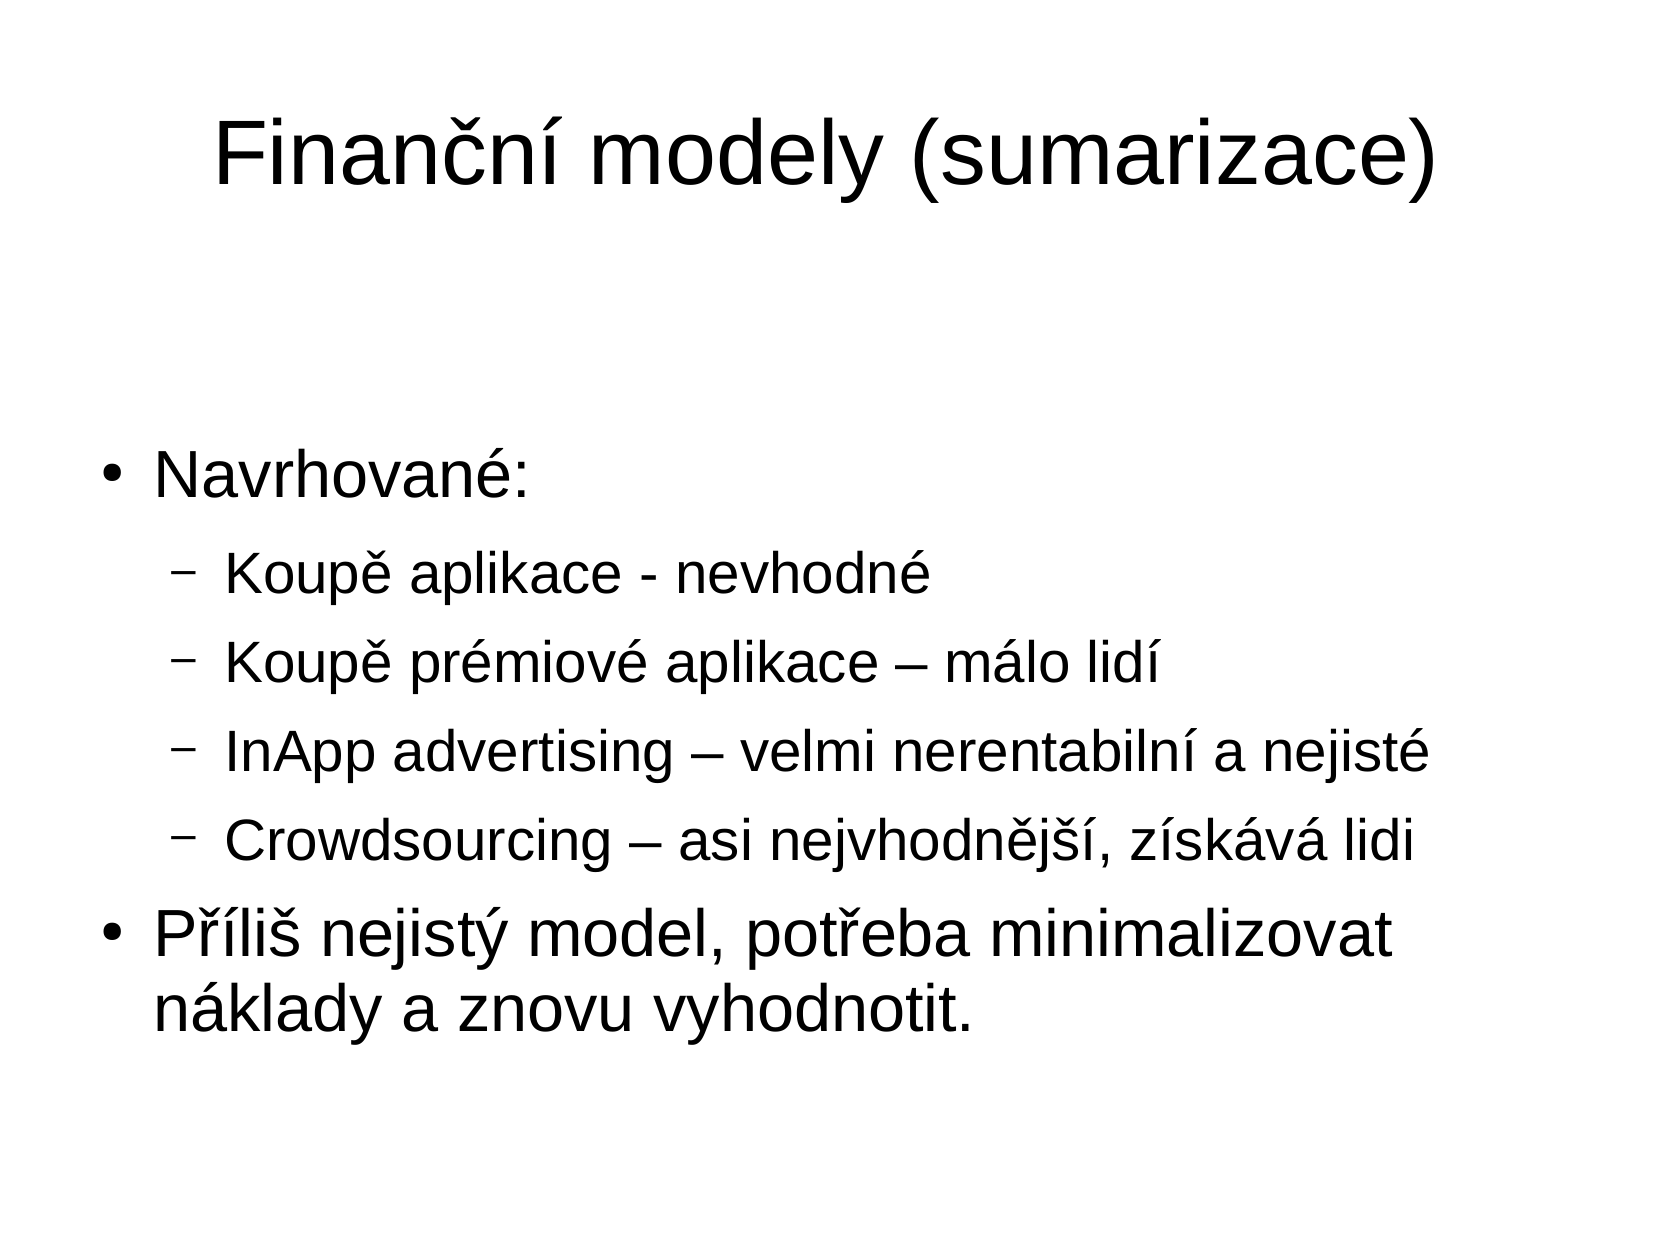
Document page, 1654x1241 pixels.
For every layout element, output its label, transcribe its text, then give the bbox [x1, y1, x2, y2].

title Finanční modely (sumarizace) [82, 49, 1571, 257]
list Navrhované: Koupě aplikace - nevhodné Koupě prémiové aplikace – málo lidí InApp advertising – velmi nerentabilní a nejisté Crowdsourcing – asi nejvhodnější, získává lidi Příliš nejistý model, potřeba minimalizovat náklady a znovu vyhodnotit. [82, 437, 1571, 1052]
